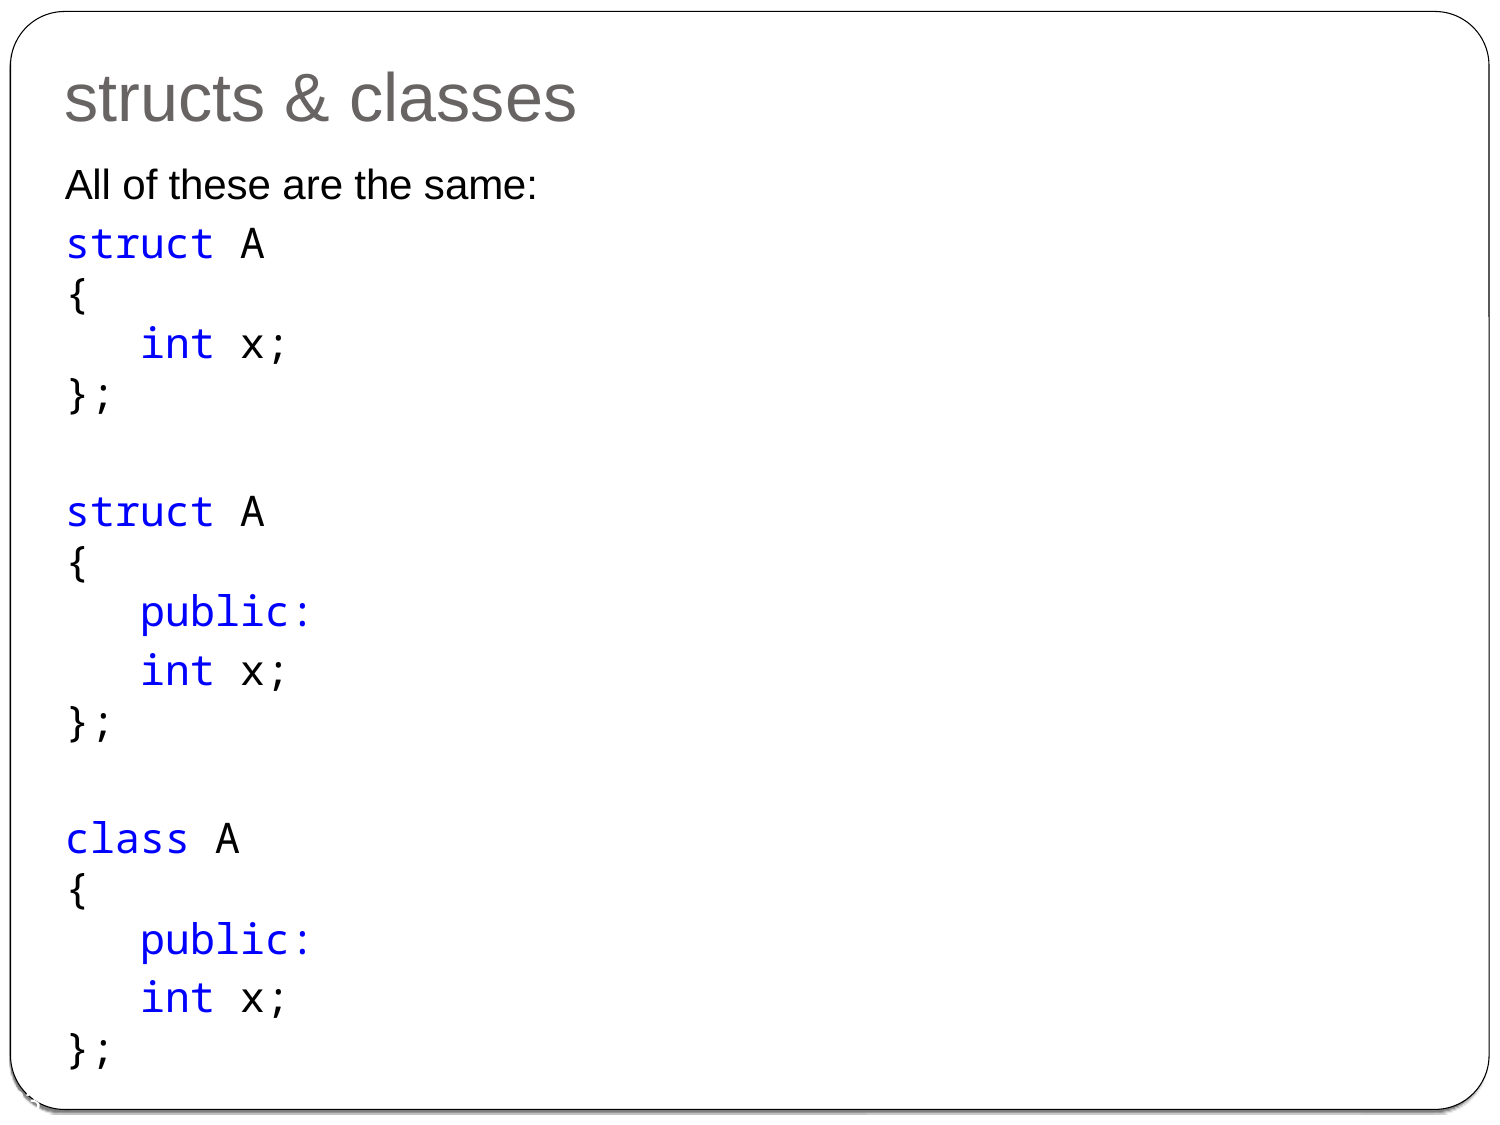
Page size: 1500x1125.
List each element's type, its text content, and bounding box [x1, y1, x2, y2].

list All of these are the same: struct A { int x; }; struct A { public: int x; }; class A { public: int x; }; [50, 149, 1450, 1088]
slide_number <number> [0, 1074, 50, 1125]
title structs & classes [50, 45, 1450, 149]
